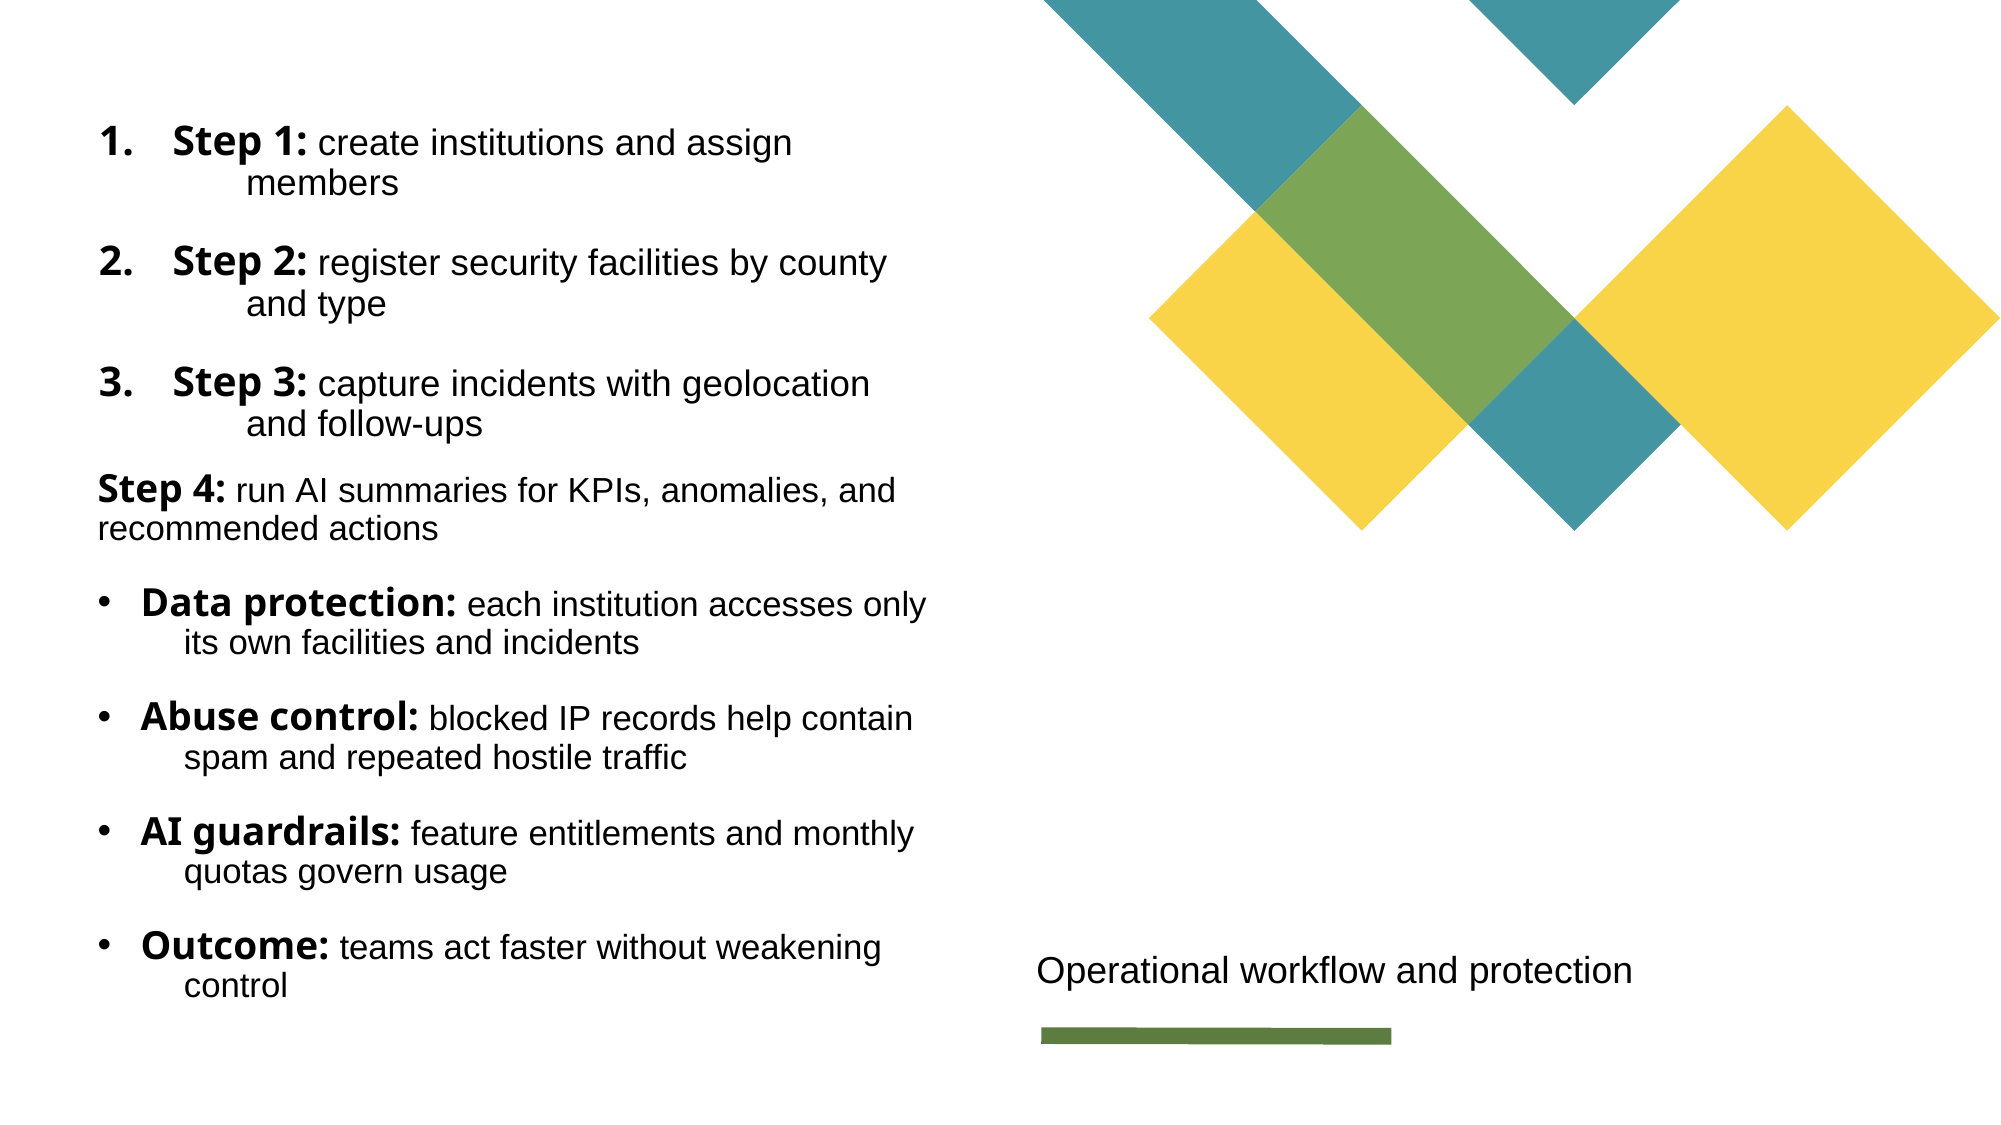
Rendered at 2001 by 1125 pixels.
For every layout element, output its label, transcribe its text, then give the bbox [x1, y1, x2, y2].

title Operational workflow and protection [1036, 574, 1847, 992]
list Step 1: create institutions and assign members Step 2: register security facilities by county and type Step 3: capture incidents with geolocation and follow-ups [99, 75, 952, 454]
list Step 4: run AI summaries for KPIs, anomalies, and recommended actions Data protection: each institution accesses only its own facilities and incidents Abuse control: blocked IP records help contain spam and repeated hostile traffic AI guardrails: feature entitlements and monthly quotas govern usage Outcome: teams act faster without weakening control [97, 461, 951, 1006]
